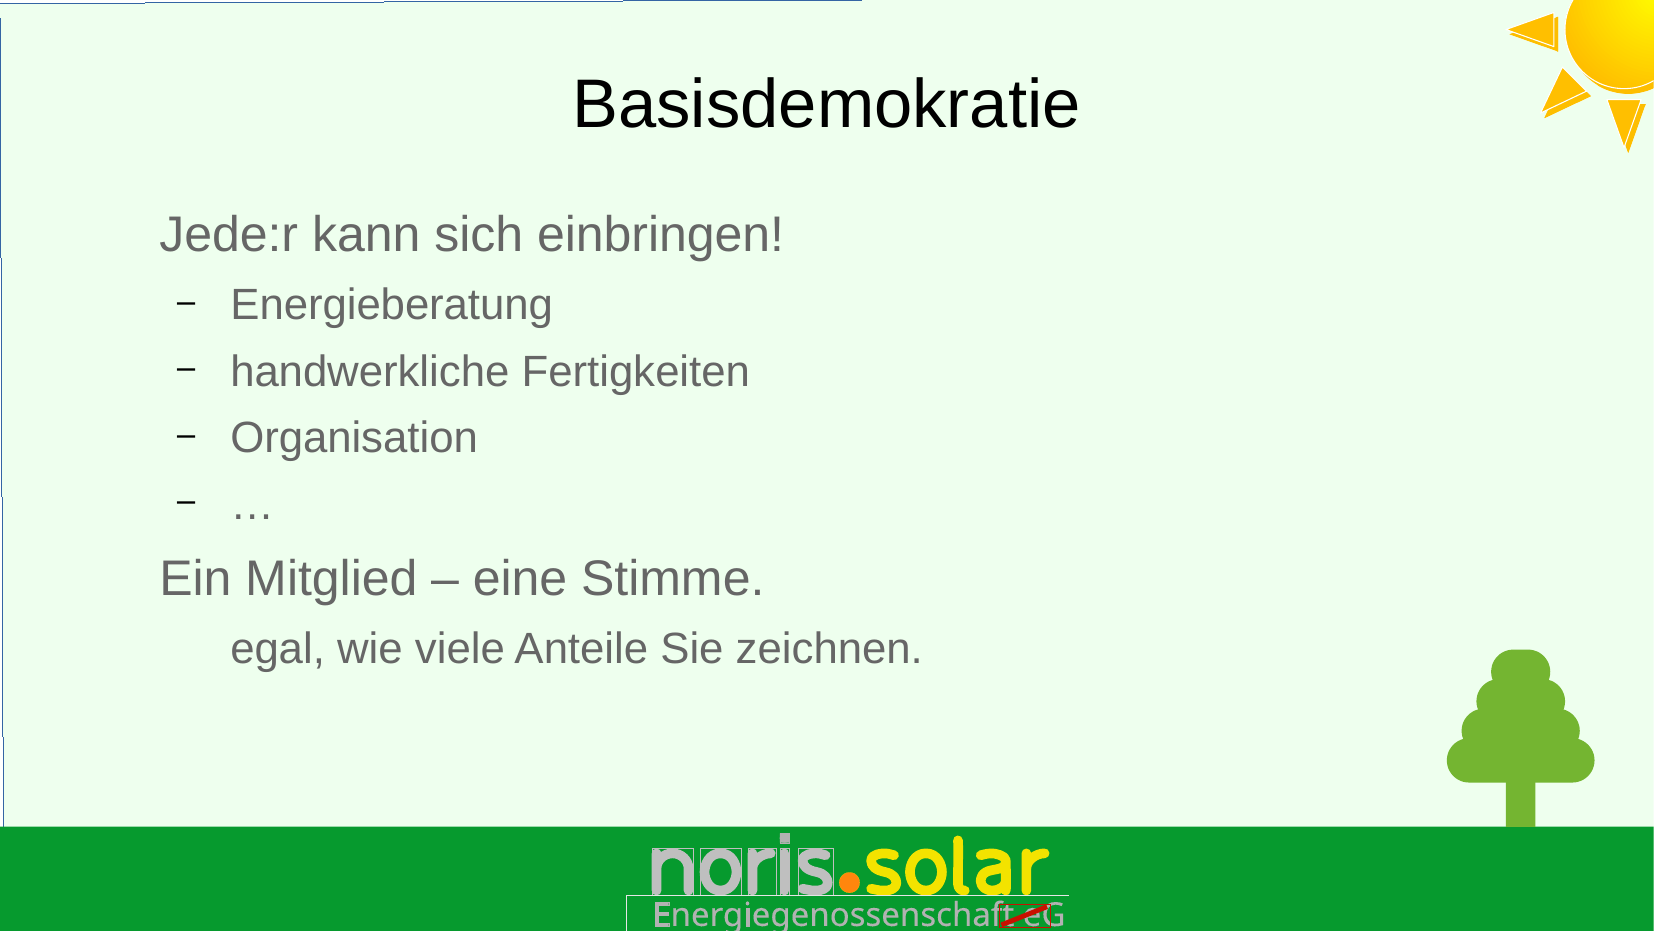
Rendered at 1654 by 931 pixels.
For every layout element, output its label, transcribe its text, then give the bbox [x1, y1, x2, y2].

list Jede:r kann sich einbringen! Energieberatung handwerkliche Fertigkeiten Organisation … Ein Mitglied – eine Stimme. egal, wie viele Anteile Sie zeichnen. [88, 206, 1565, 768]
title Basisdemokratie [88, 29, 1565, 178]
